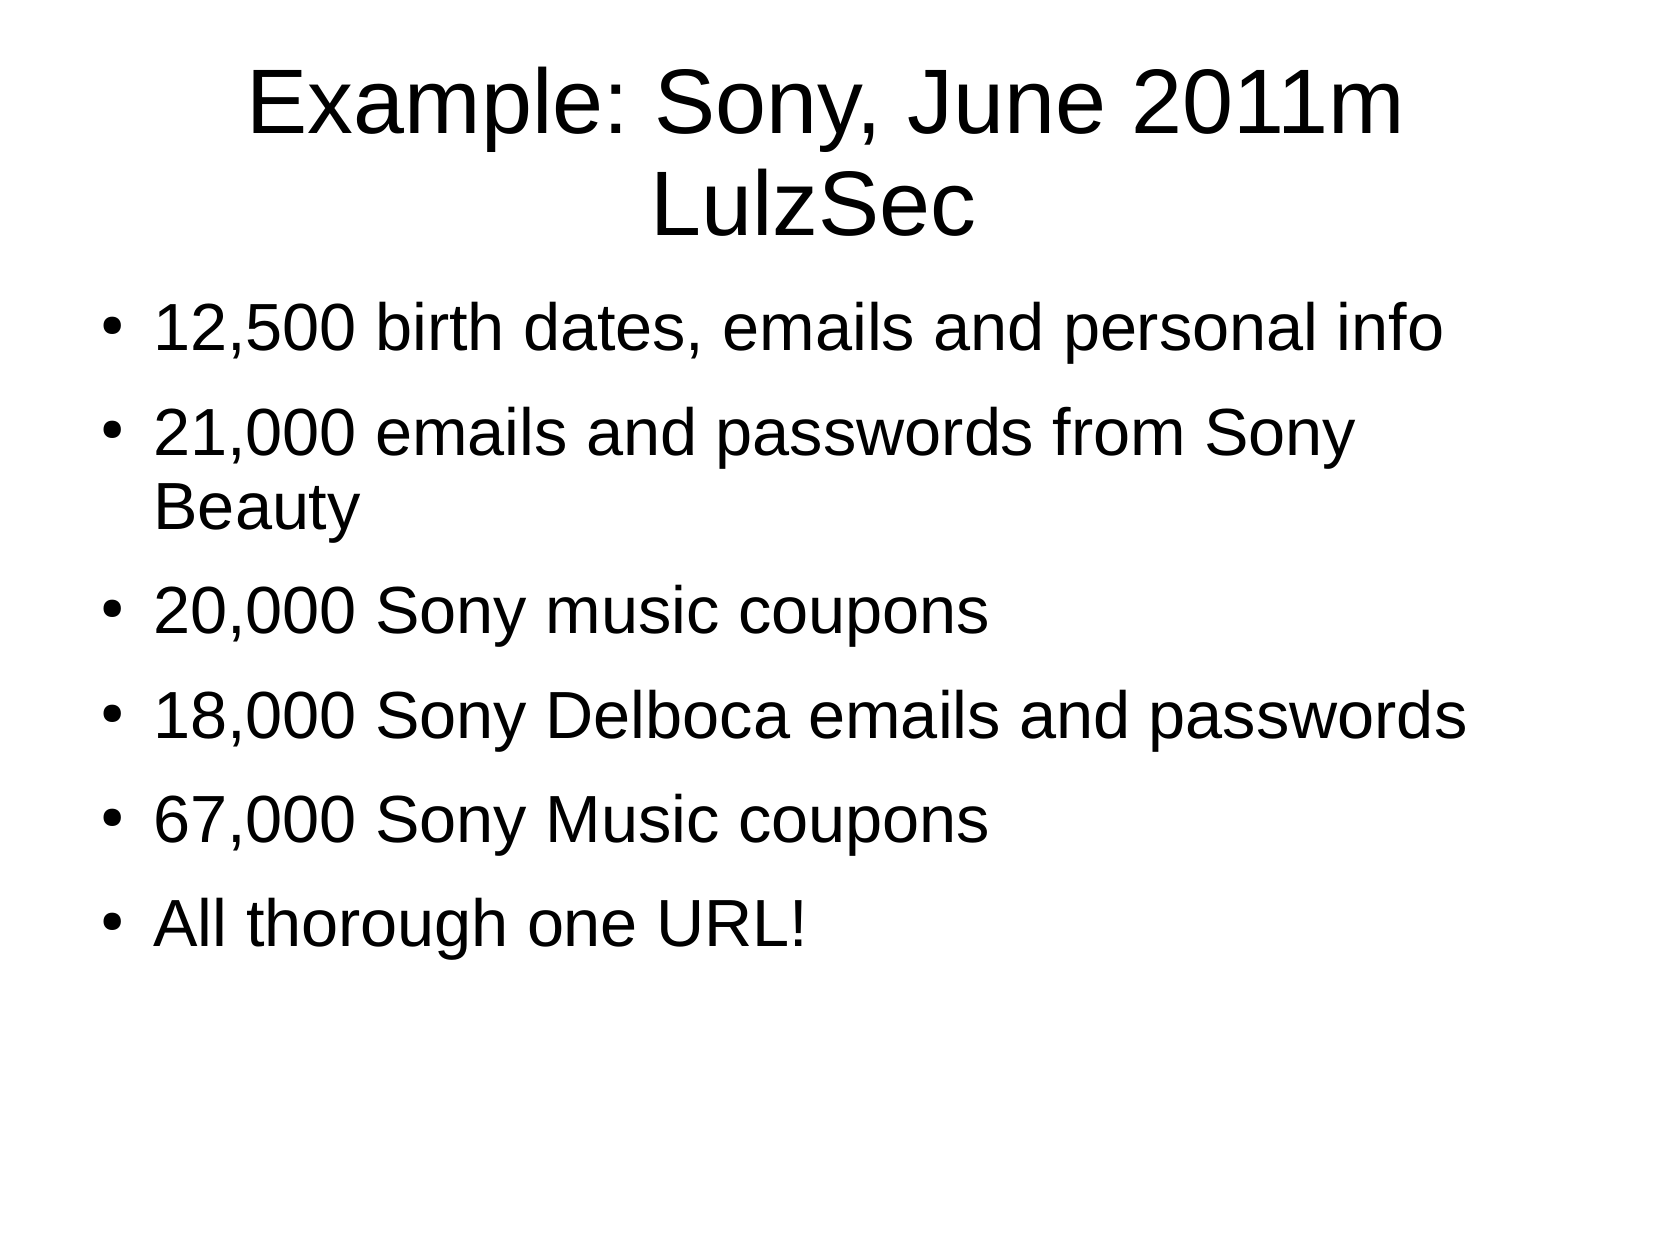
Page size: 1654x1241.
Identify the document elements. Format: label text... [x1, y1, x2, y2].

list 12,500 birth dates, emails and personal info 21,000 emails and passwords from Sony Beauty 20,000 Sony music coupons 18,000 Sony Delboca emails and passwords 67,000 Sony Music coupons All thorough one URL! [82, 290, 1538, 1010]
title Example: Sony, June 2011m LulzSec [82, 49, 1571, 257]
